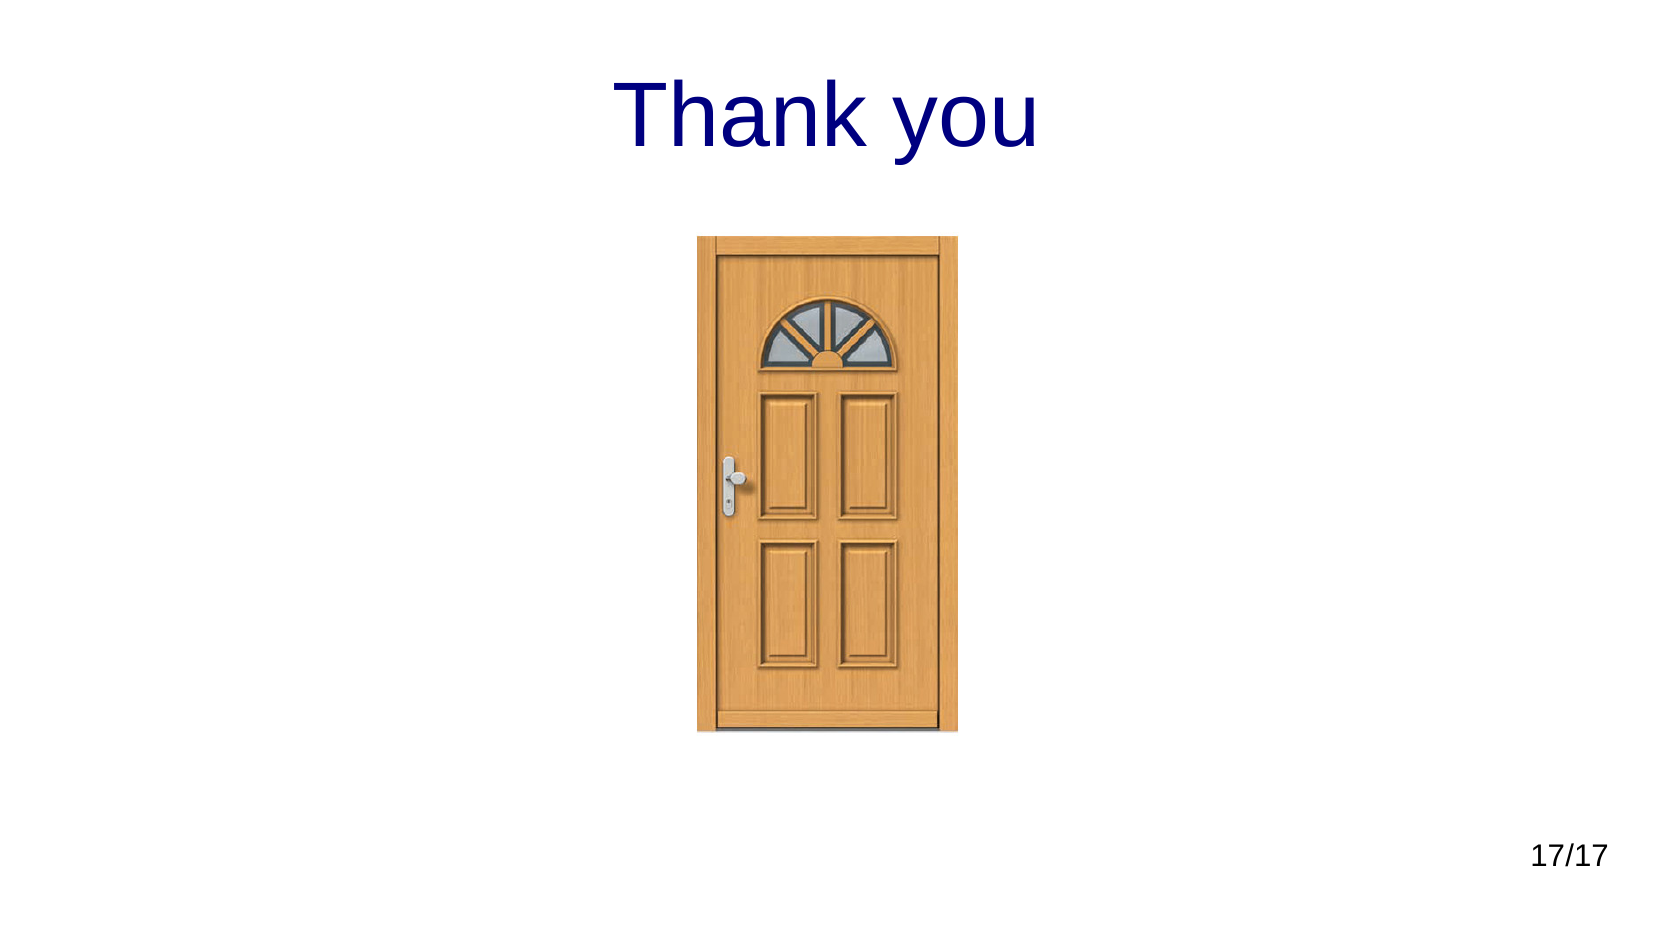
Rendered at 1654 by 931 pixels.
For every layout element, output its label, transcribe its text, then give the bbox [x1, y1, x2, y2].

text_box <Foliennummer>/17 [1358, 830, 1625, 886]
picture [561, 217, 1093, 750]
title Thank you [82, 37, 1571, 193]
